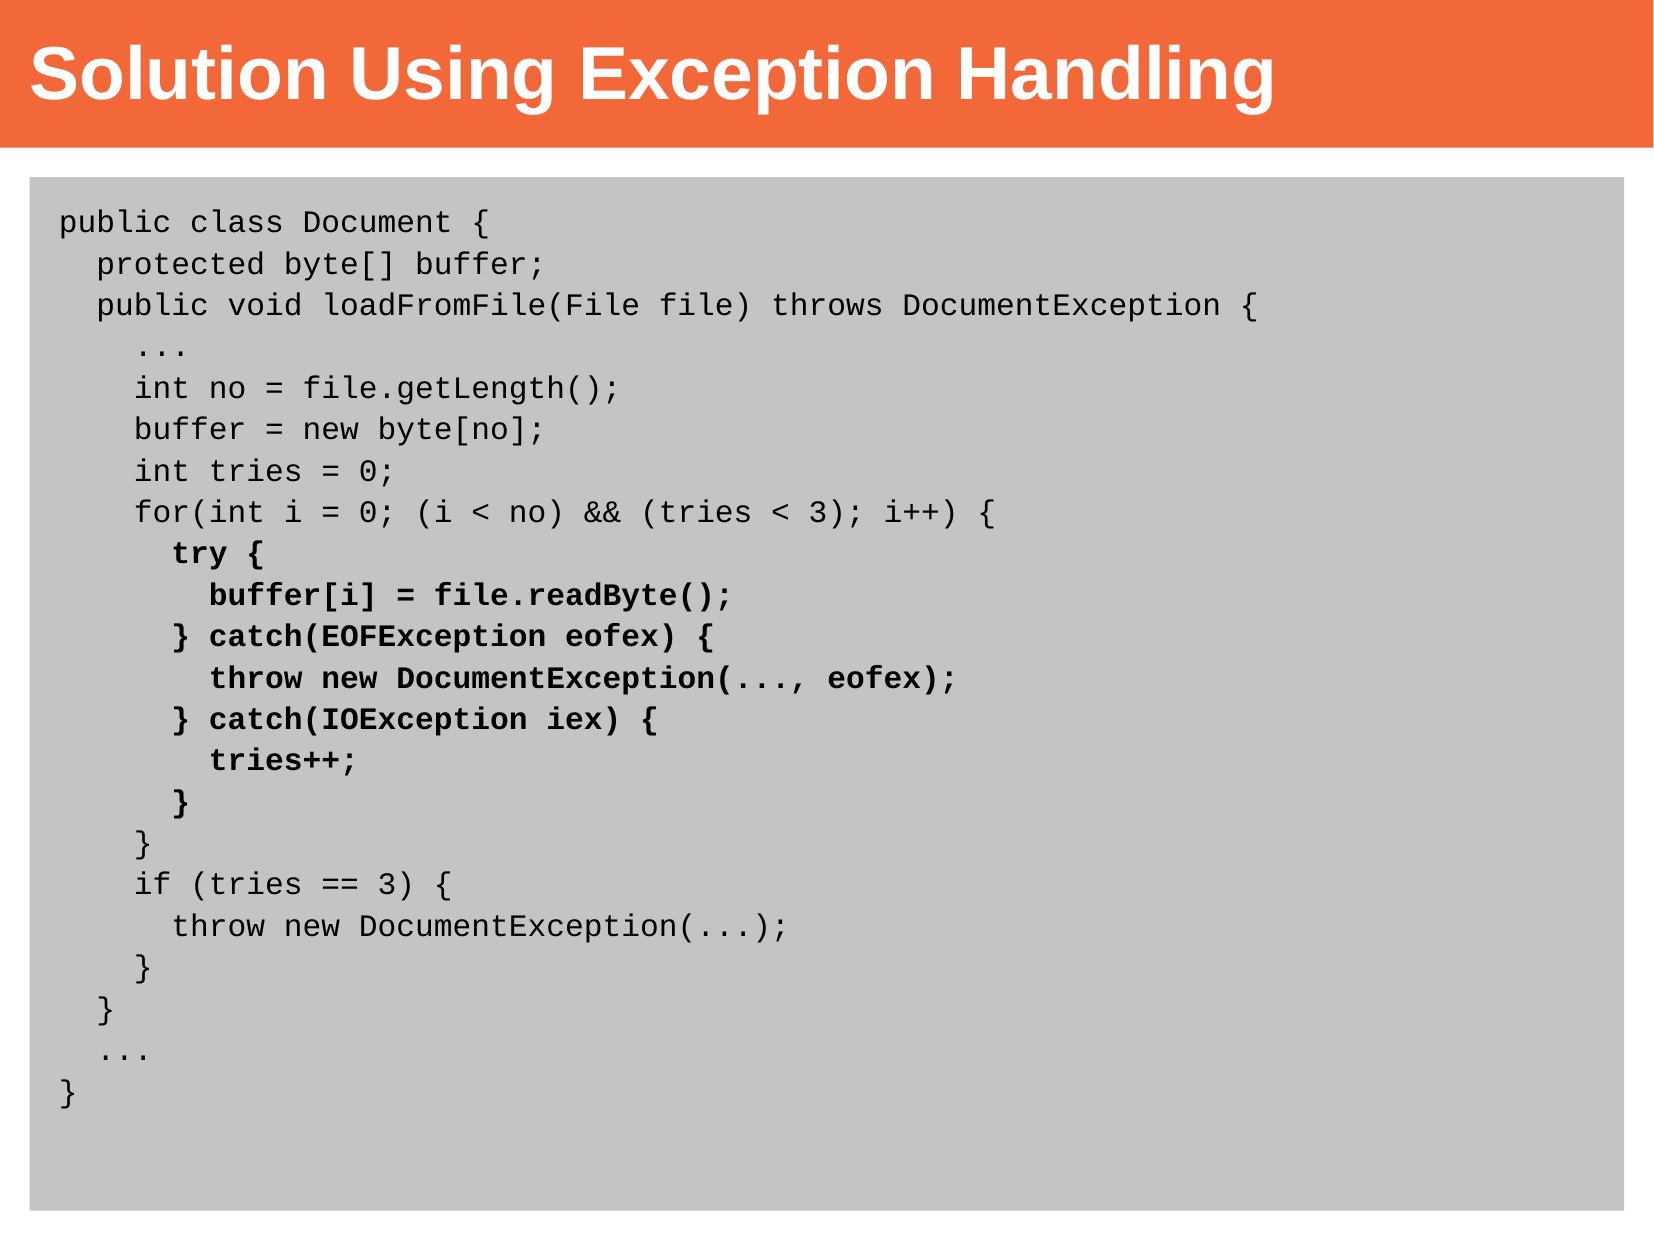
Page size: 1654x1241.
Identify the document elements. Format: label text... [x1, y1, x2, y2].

list public class Document { protected byte[] buffer; public void loadFromFile(File file) throws DocumentException { ... int no = file.getLength(); buffer = new byte[no]; int tries = 0; for(int i = 0; (i < no) && (tries < 3); i++) { try { buffer[i] = file.readByte(); } catch(EOFException eofex) { throw new DocumentException(..., eofex); } catch(IOException iex) { tries++; } } if (tries == 3) { throw new DocumentException(...); } } ... } [29, 177, 1625, 1211]
title Solution Using Exception Handling [0, 0, 1654, 148]
